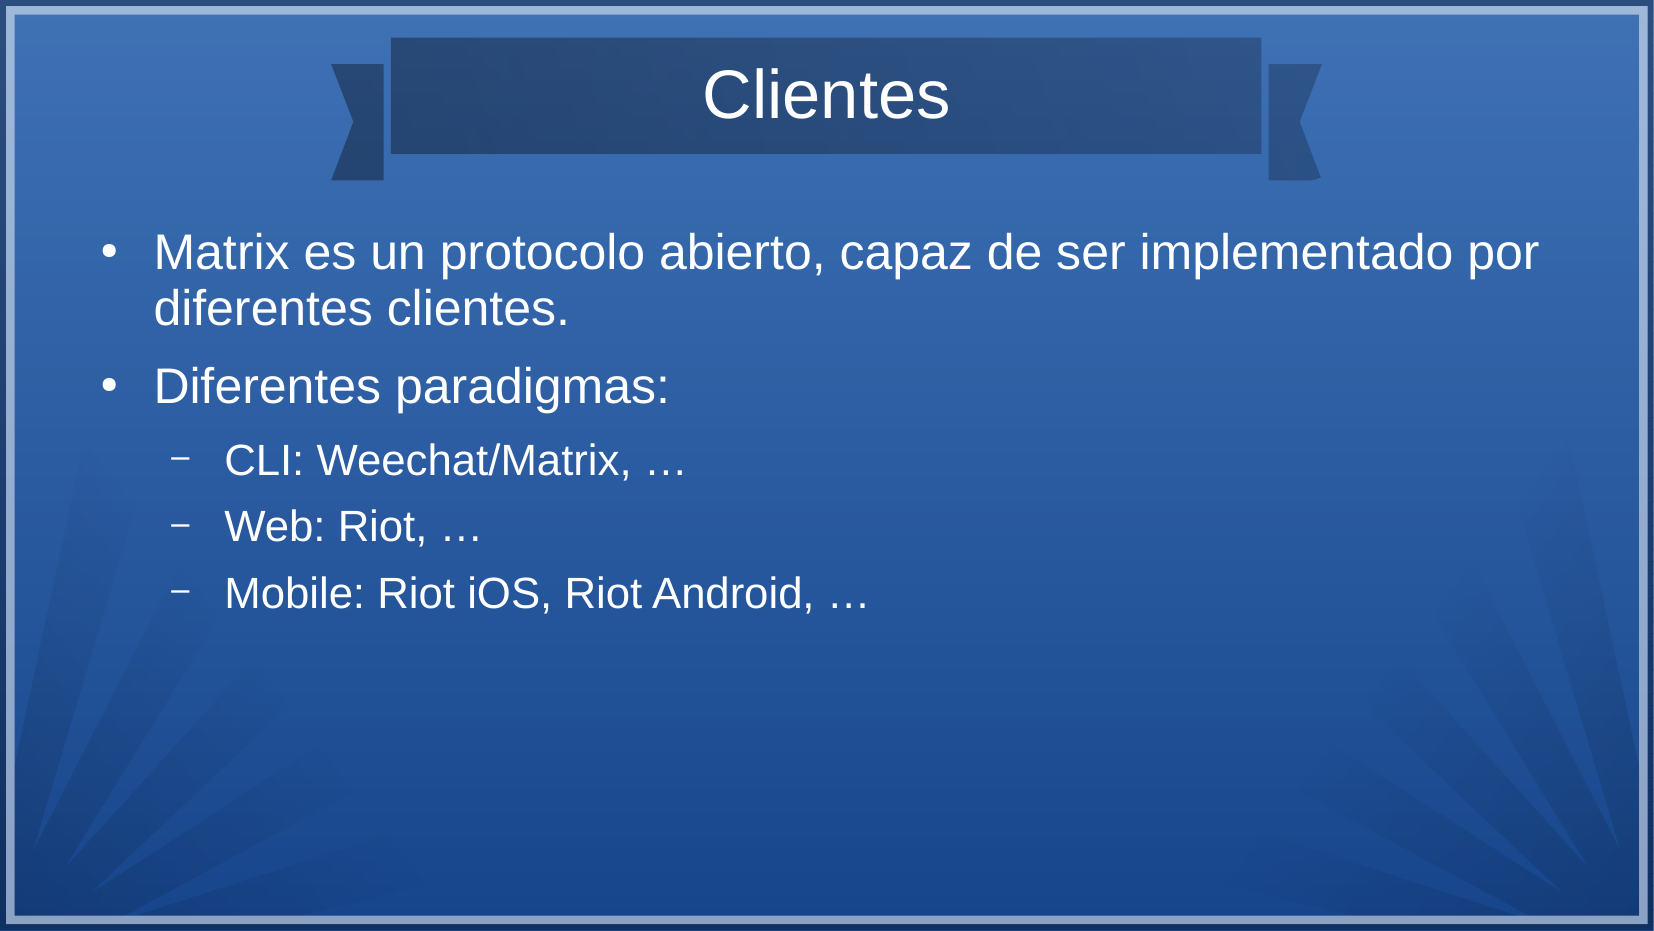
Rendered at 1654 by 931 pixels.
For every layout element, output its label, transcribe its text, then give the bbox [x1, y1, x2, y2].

list Matrix es un protocolo abierto, capaz de ser implementado por diferentes clientes. Diferentes paradigmas: CLI: Weechat/Matrix, … Web: Riot, … Mobile: Riot iOS, Riot Android, … [82, 224, 1571, 848]
title Clientes [389, 35, 1264, 154]
